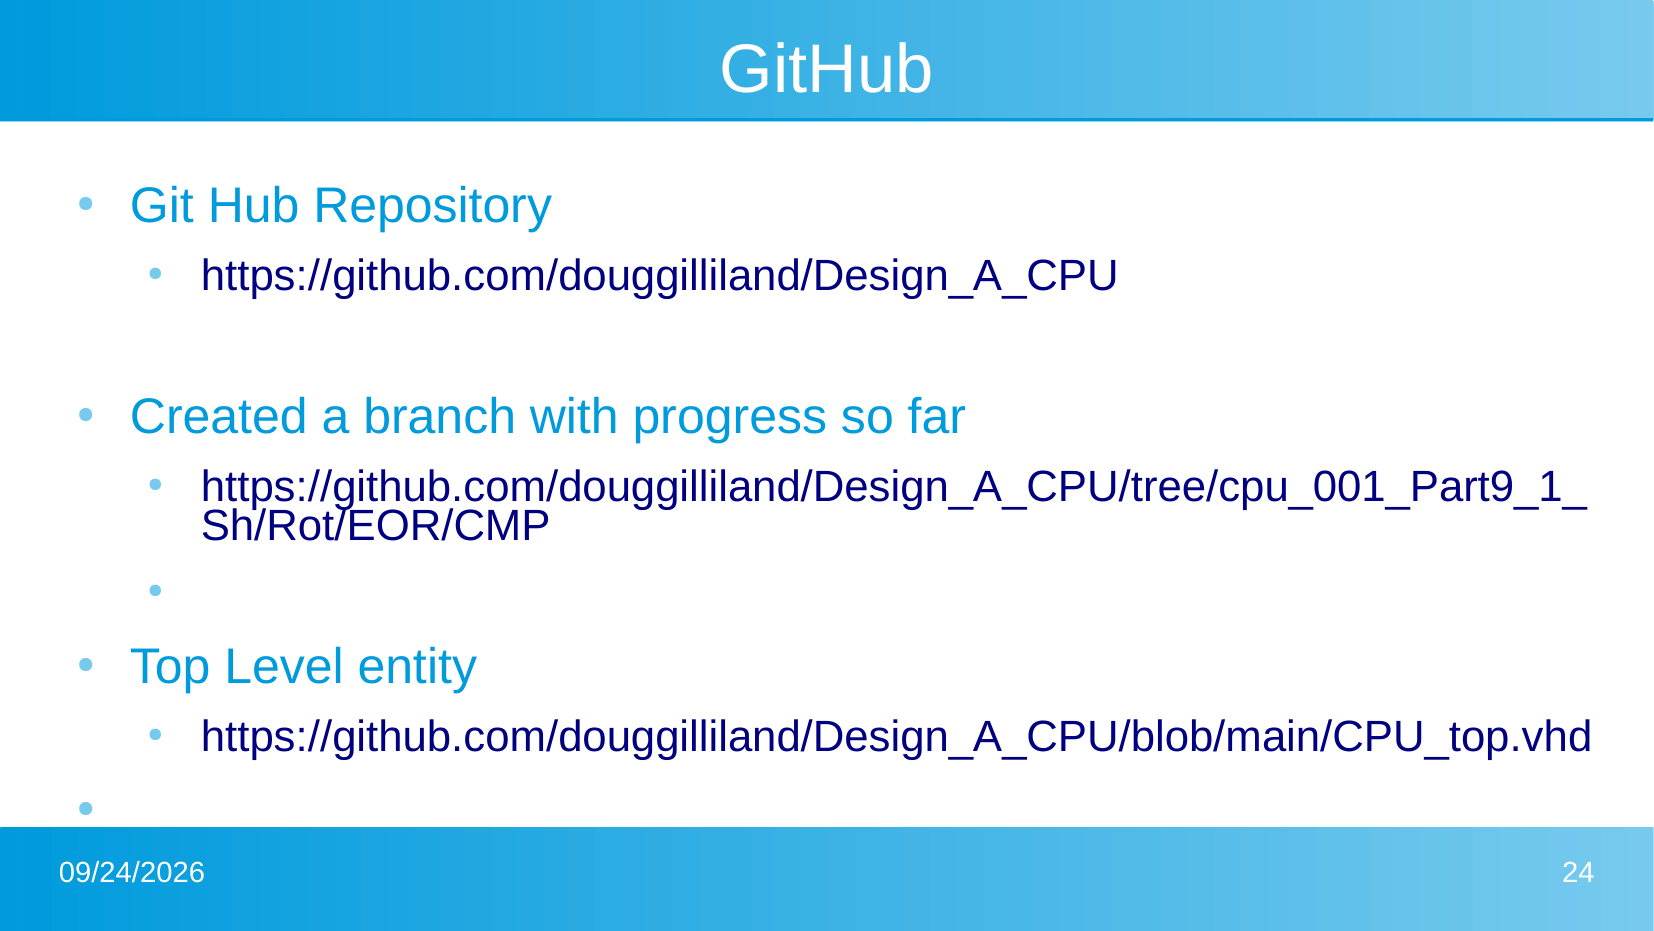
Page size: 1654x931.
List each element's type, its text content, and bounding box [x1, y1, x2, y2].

list Git Hub Repository https://github.com/douggilliland/Design_A_CPU Created a branch with progress so far https://github.com/douggilliland/Design_A_CPU/tree/cpu_001_Part9_1_Sh/Rot/EOR/CMP Top Level entity https://github.com/douggilliland/Design_A_CPU/blob/main/CPU_top.vhd [59, 177, 1595, 768]
title GitHub [59, 29, 1595, 108]
